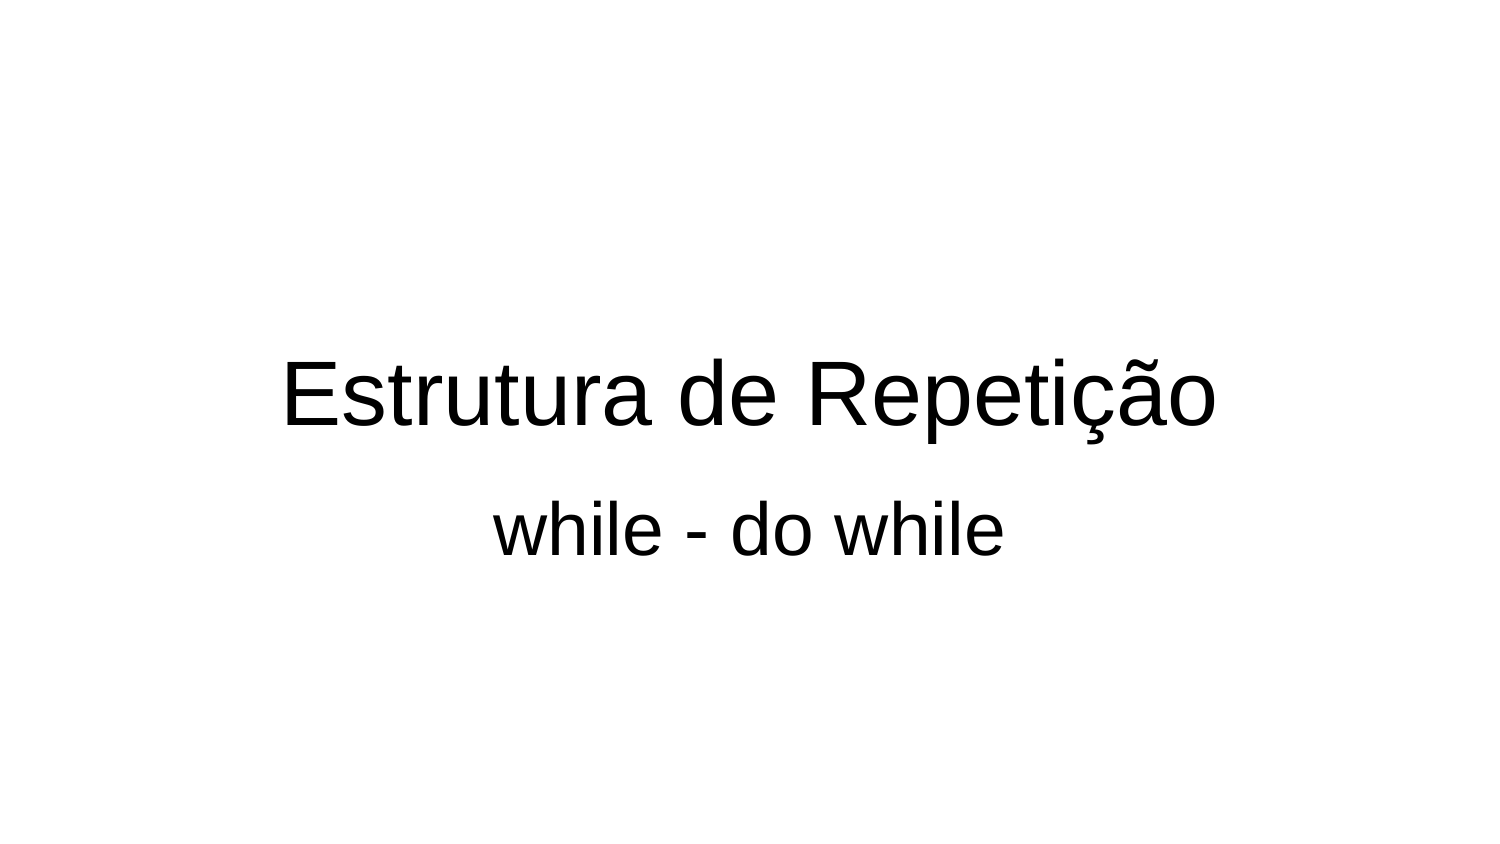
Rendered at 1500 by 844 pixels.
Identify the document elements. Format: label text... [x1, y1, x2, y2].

subtitle while - do while [51, 464, 1449, 595]
title Estrutura de Repetição [51, 122, 1449, 459]
